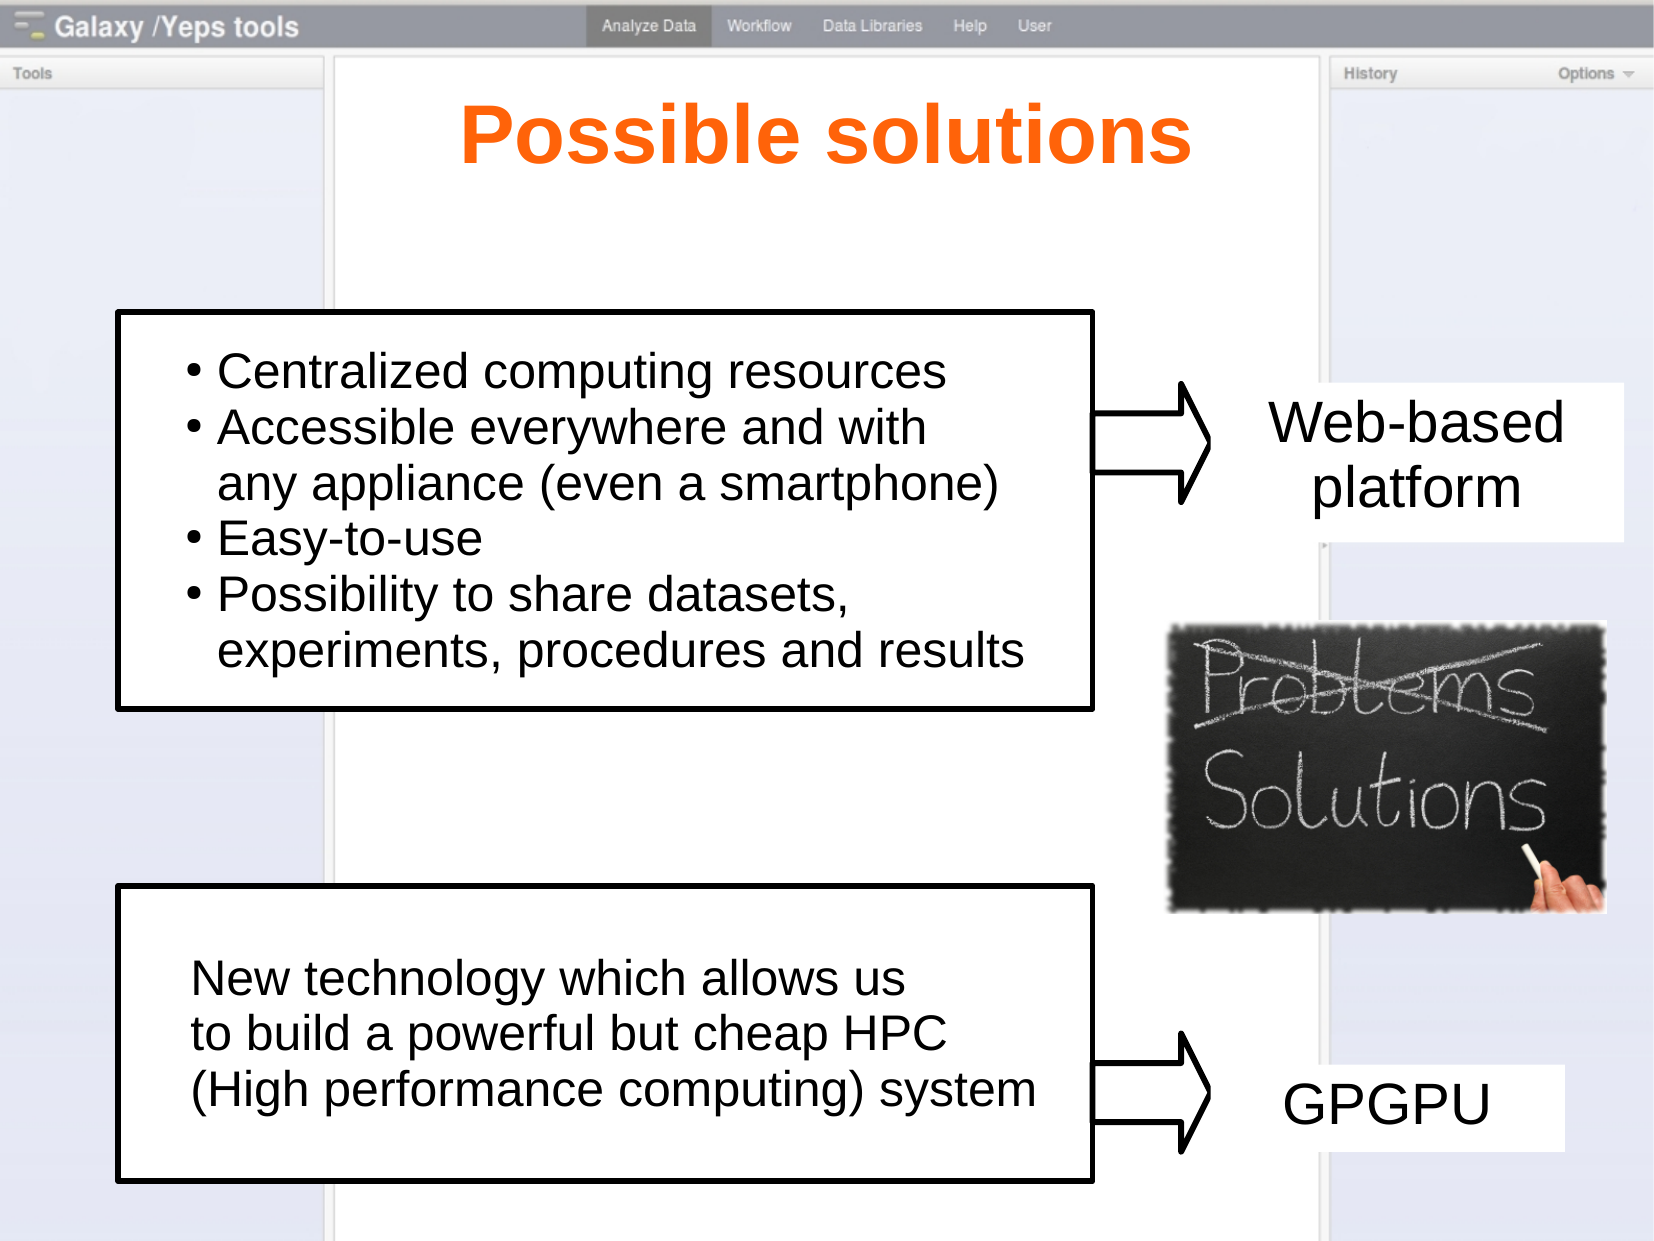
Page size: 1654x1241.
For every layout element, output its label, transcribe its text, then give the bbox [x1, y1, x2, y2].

text_box Centralized computing resources Accessible everywhere and with any appliance (even a smartphone) Easy-to-use Possibility to share datasets, experiments, procedures and results [118, 312, 1093, 709]
picture [0, 194, 1654, 1241]
text_box [1092, 1033, 1210, 1152]
text_box GPGPU [1210, 1064, 1565, 1152]
text_box New technology which allows us to build a powerful but cheap HPC (High performance computing) system [118, 885, 1093, 1182]
title Possible solutions [0, 75, 1654, 194]
picture [0, 0, 1654, 75]
text_box Web-based platform [1210, 382, 1625, 543]
text_box [1092, 383, 1210, 503]
